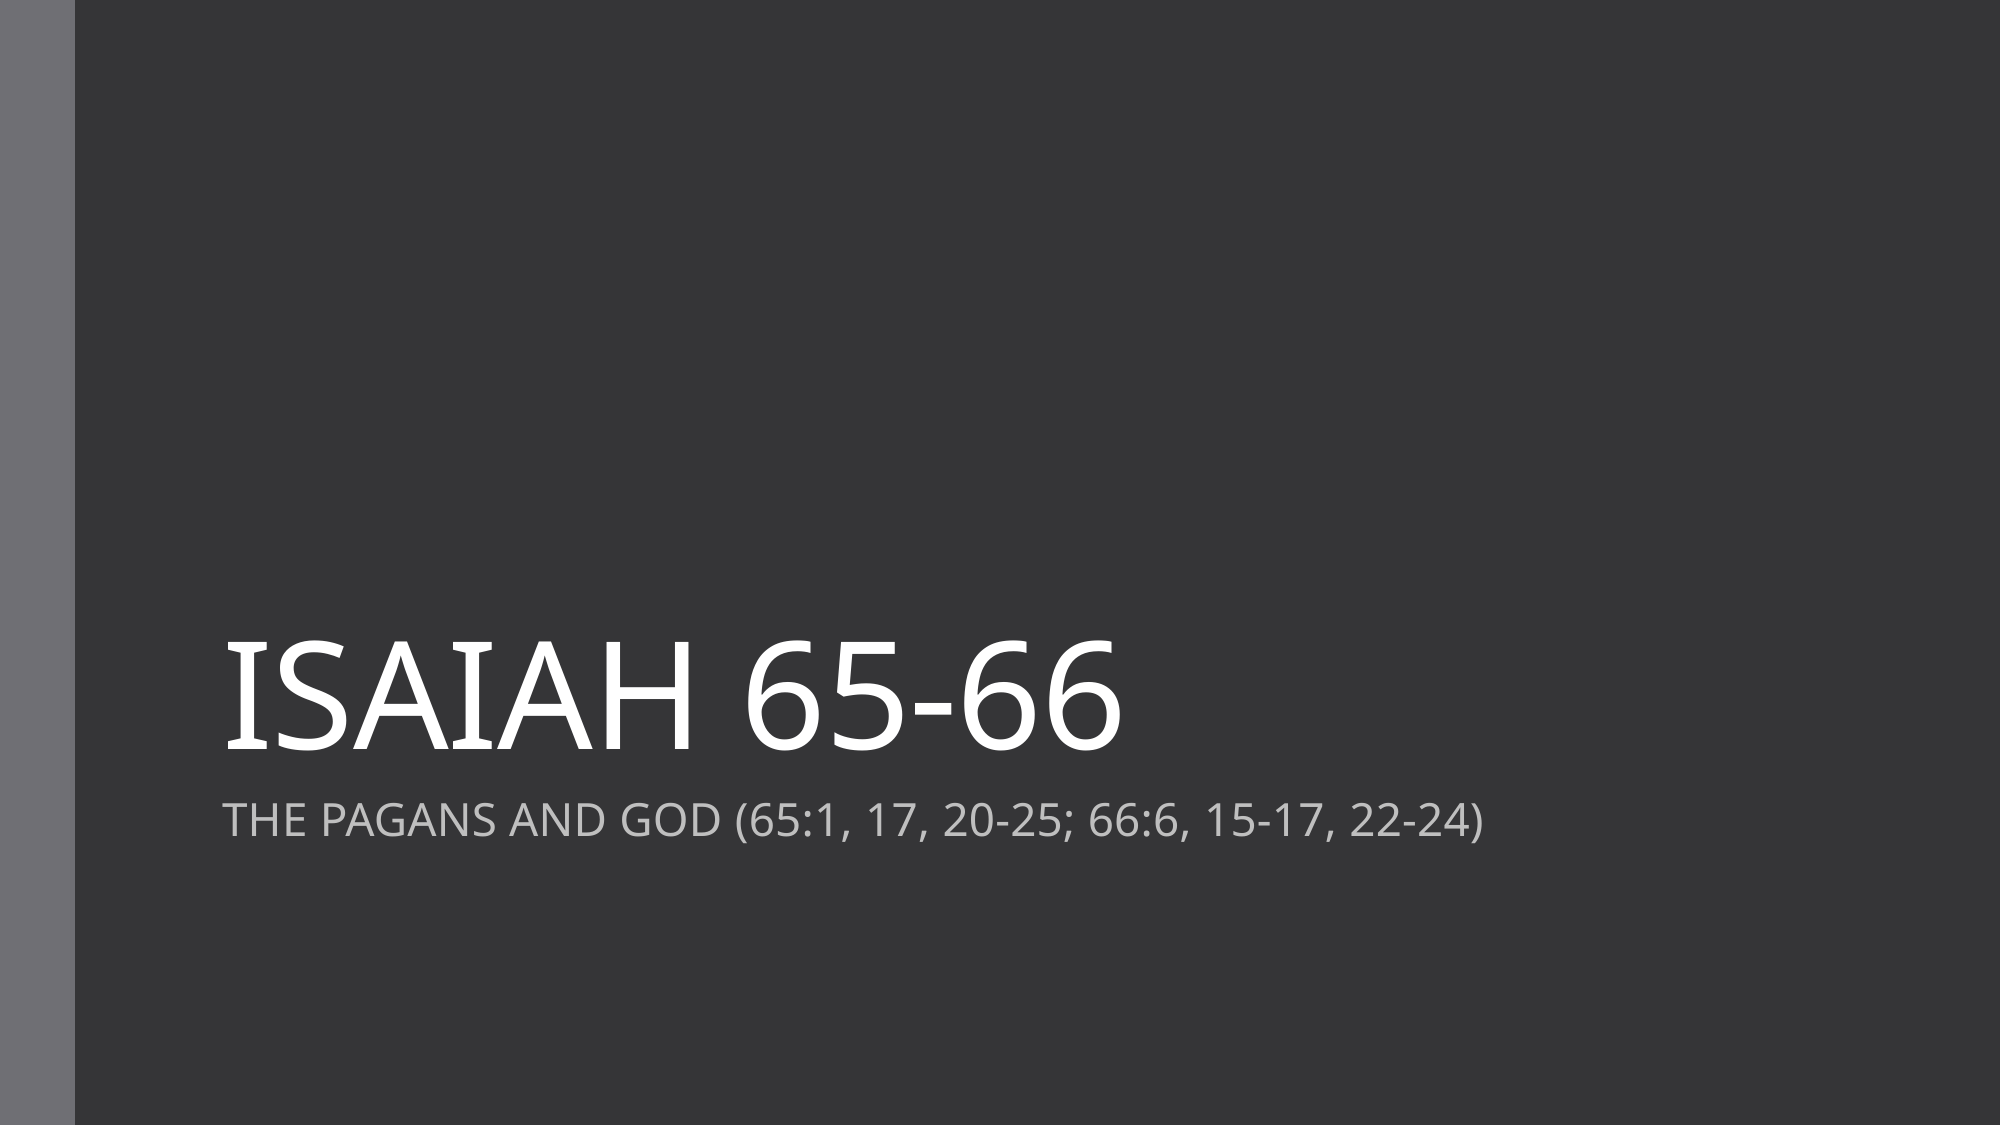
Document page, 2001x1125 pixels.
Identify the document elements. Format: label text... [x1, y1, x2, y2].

title ISAIAH 65-66 [206, 124, 1752, 787]
subtitle THE PAGANS AND GOD (65:1, 17, 20-25; 66:6, 15-17, 22-24) [206, 787, 1752, 1066]
